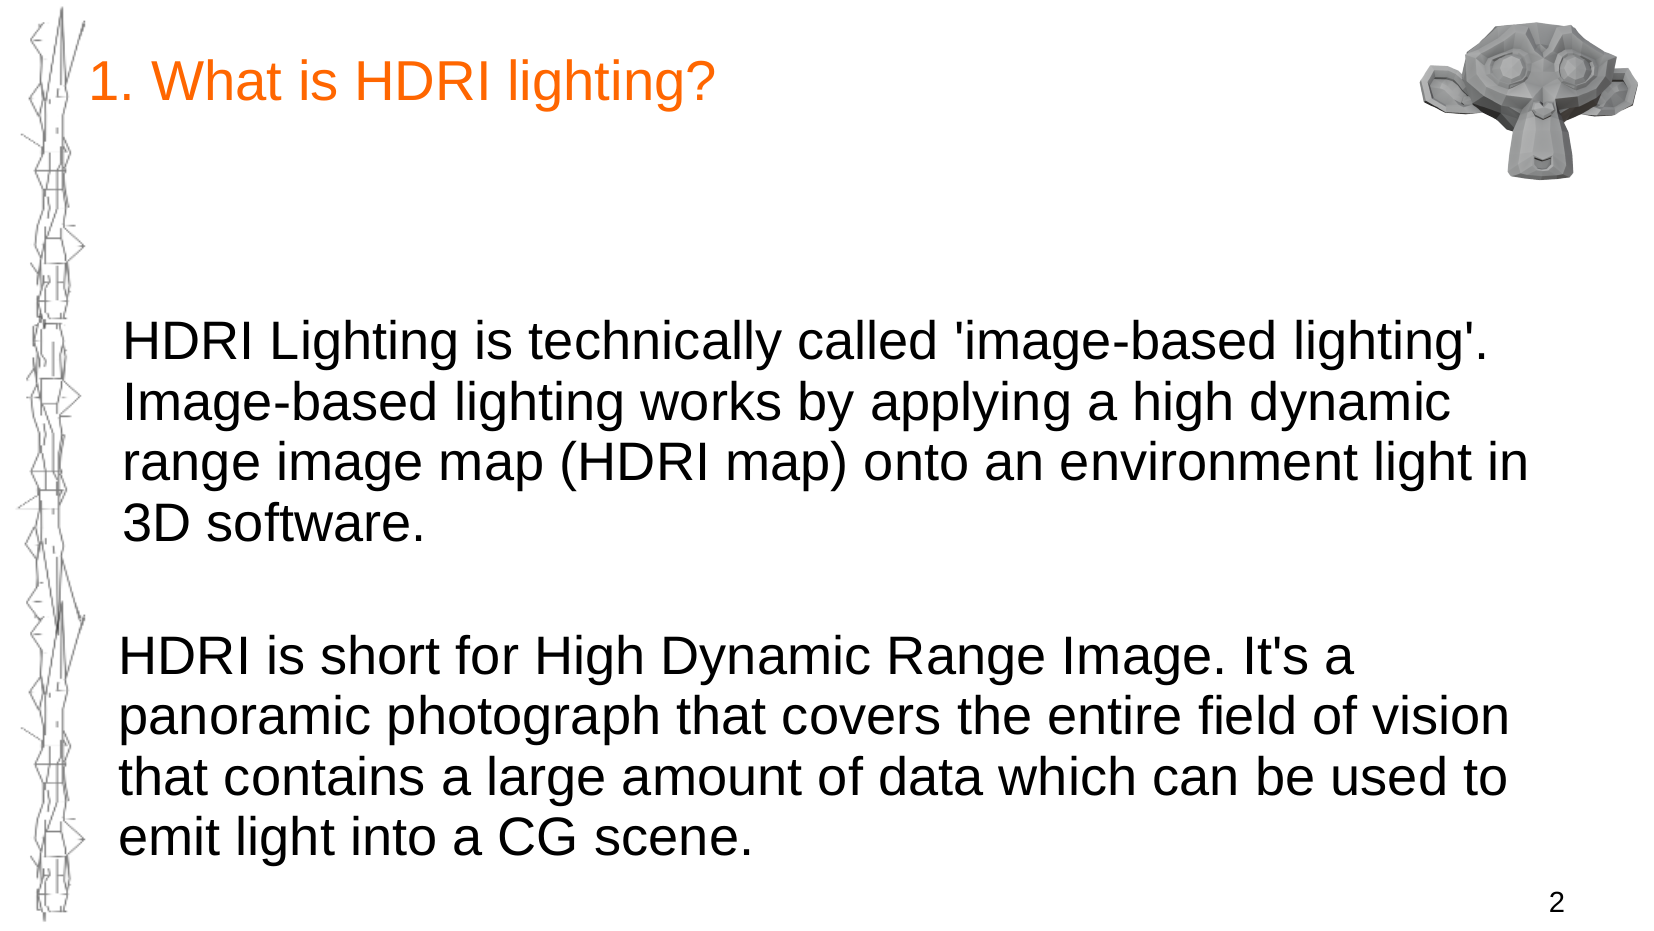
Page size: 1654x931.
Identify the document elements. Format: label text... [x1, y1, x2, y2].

text_box HDRI Lighting is technically called 'image-based lighting'. Image-based lighting works by applying a high dynamic range image map (HDRI map) onto an environment light in 3D software. [107, 303, 1595, 562]
text_box HDRI is short for High Dynamic Range Image. It's a panoramic photograph that covers the entire field of vision that contains a large amount of data which can be used to emit light into a CG scene. [103, 617, 1536, 916]
picture [1411, 11, 1645, 189]
title 1. What is HDRI lighting? [88, 29, 1447, 133]
